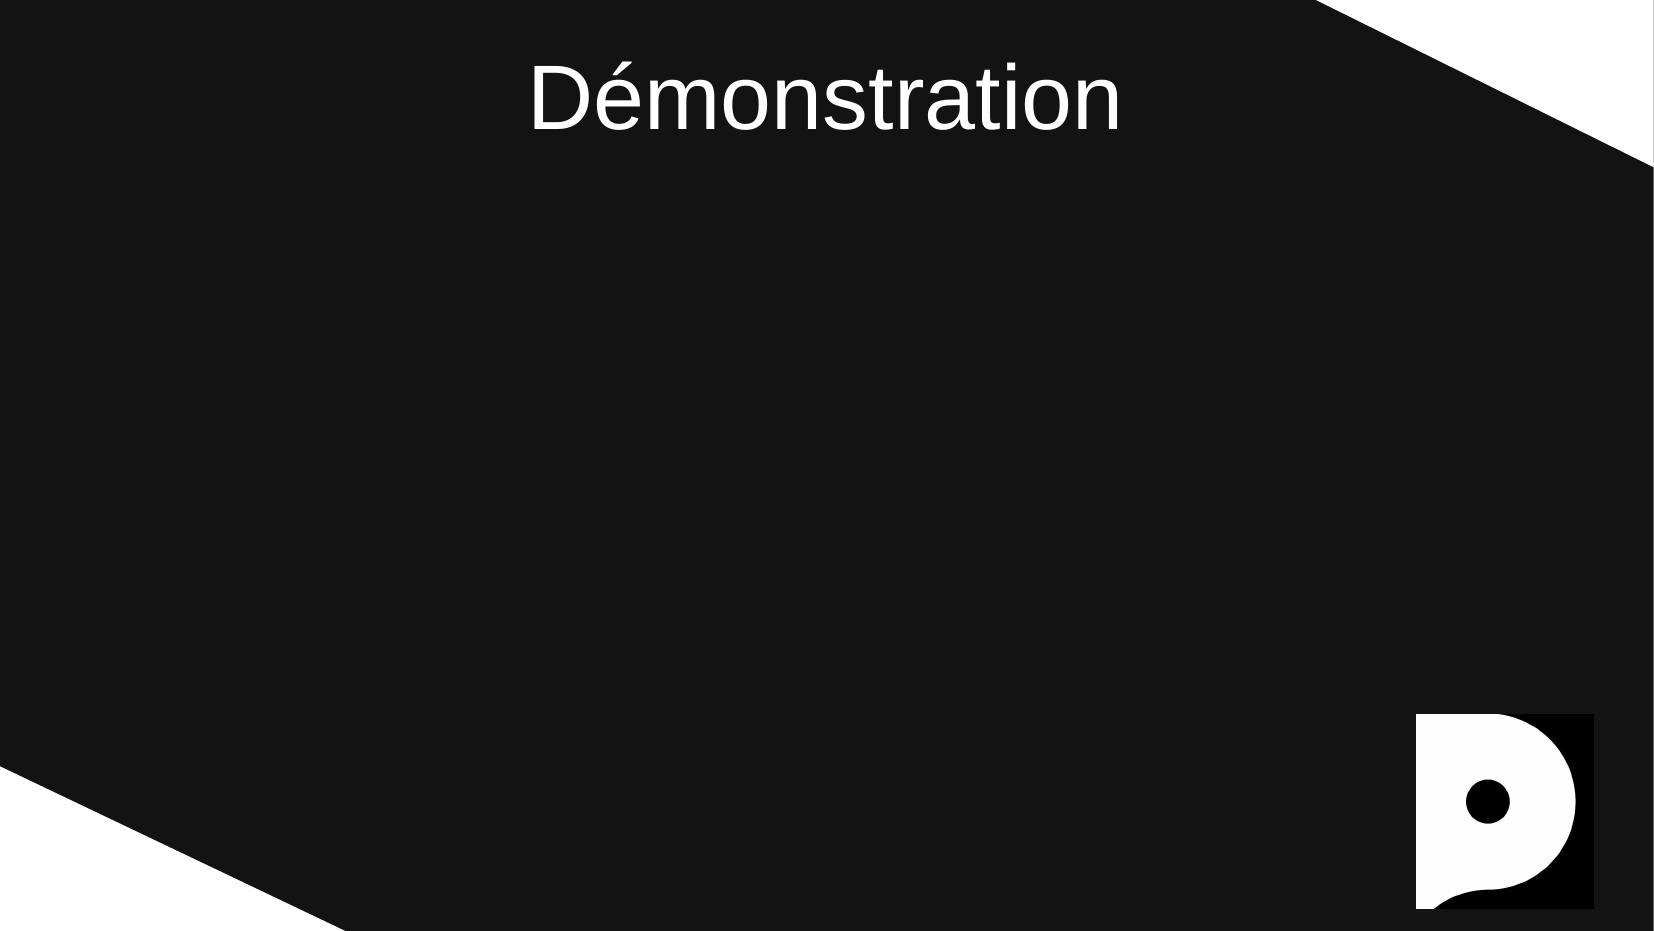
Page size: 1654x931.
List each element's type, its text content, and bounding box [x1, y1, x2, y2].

text_box [0, 0, 1654, 931]
text_box Démonstration [81, 15, 1570, 171]
picture [1416, 714, 1594, 909]
